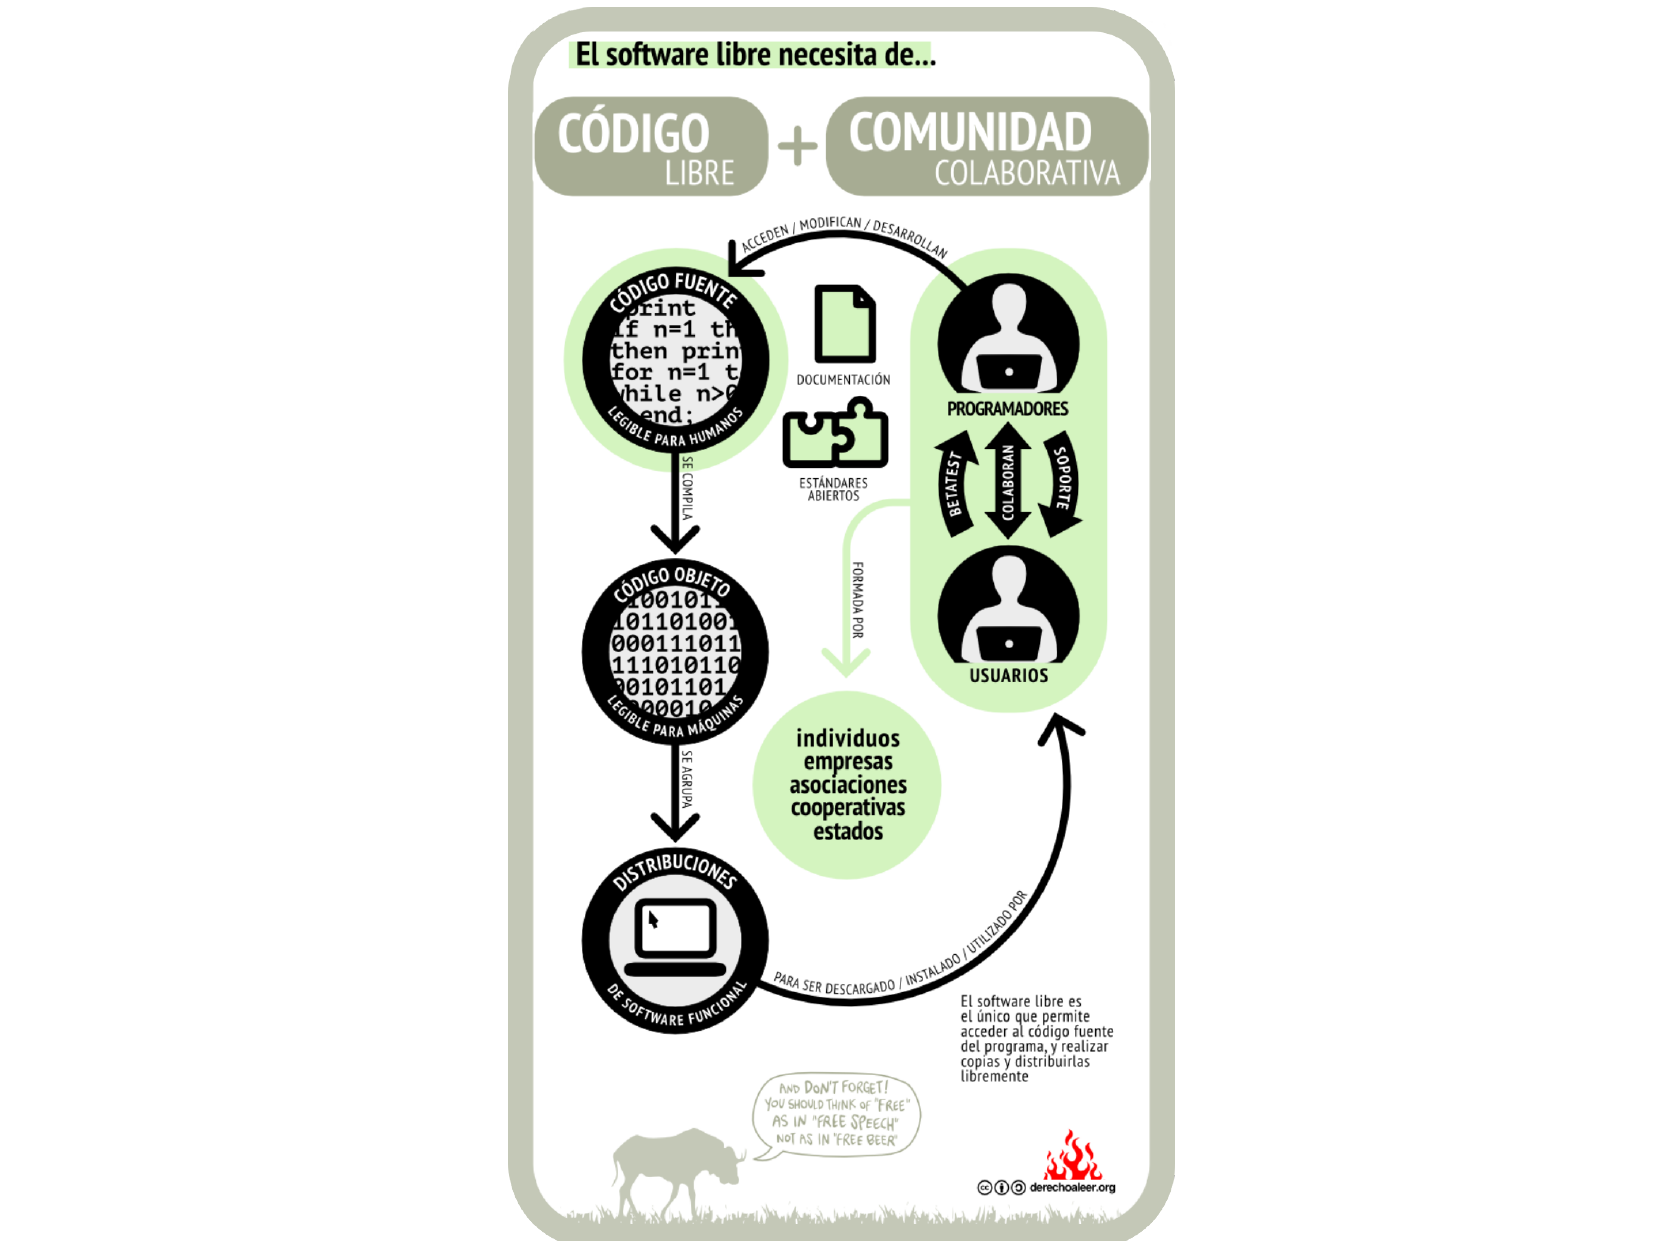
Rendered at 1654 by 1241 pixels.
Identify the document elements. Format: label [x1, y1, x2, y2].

picture [508, 7, 1175, 1241]
